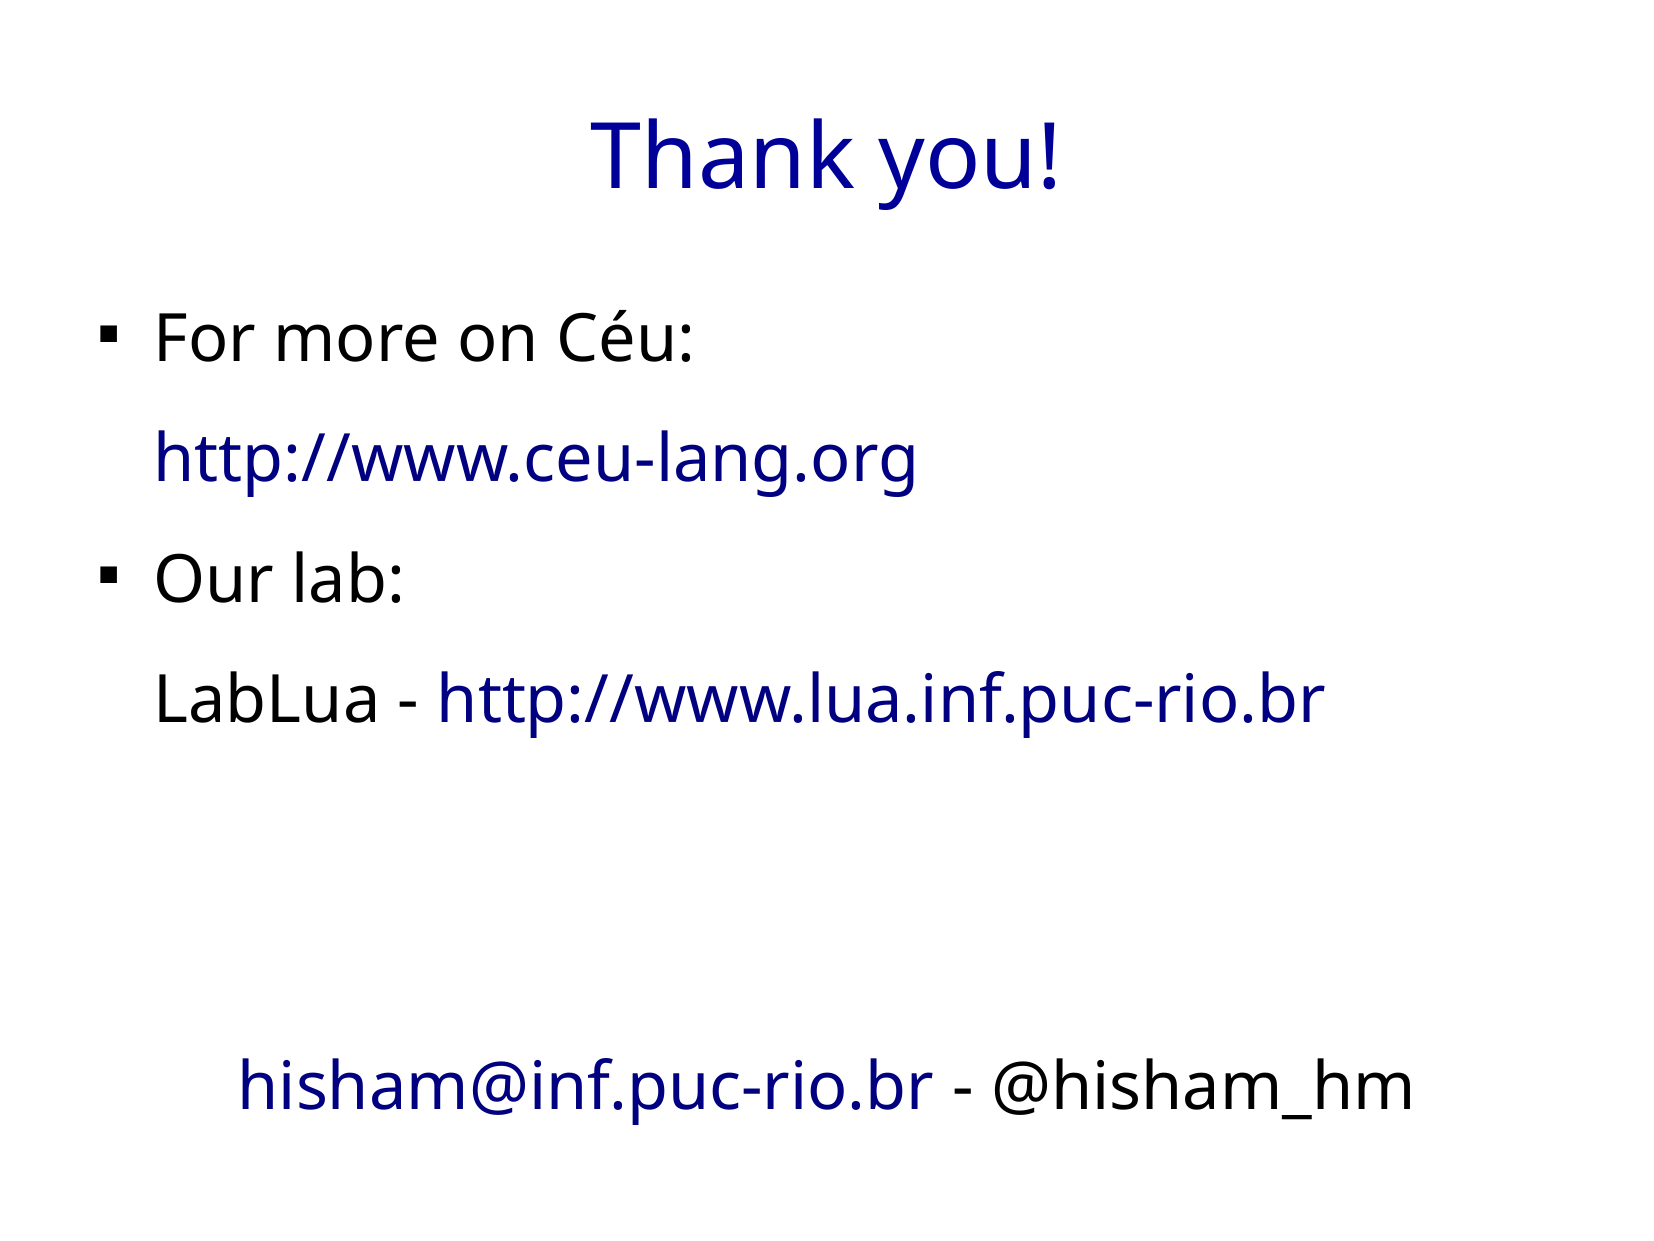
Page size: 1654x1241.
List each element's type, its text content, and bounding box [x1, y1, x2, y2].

text_box hisham@inf.puc-rio.br - @hisham_hm [216, 1038, 1439, 1144]
title Thank you! [82, 49, 1571, 257]
list For more on Céu: http://www.ceu-lang.org Our lab: LabLua - http://www.lua.inf.puc-rio.br [82, 290, 1571, 1010]
